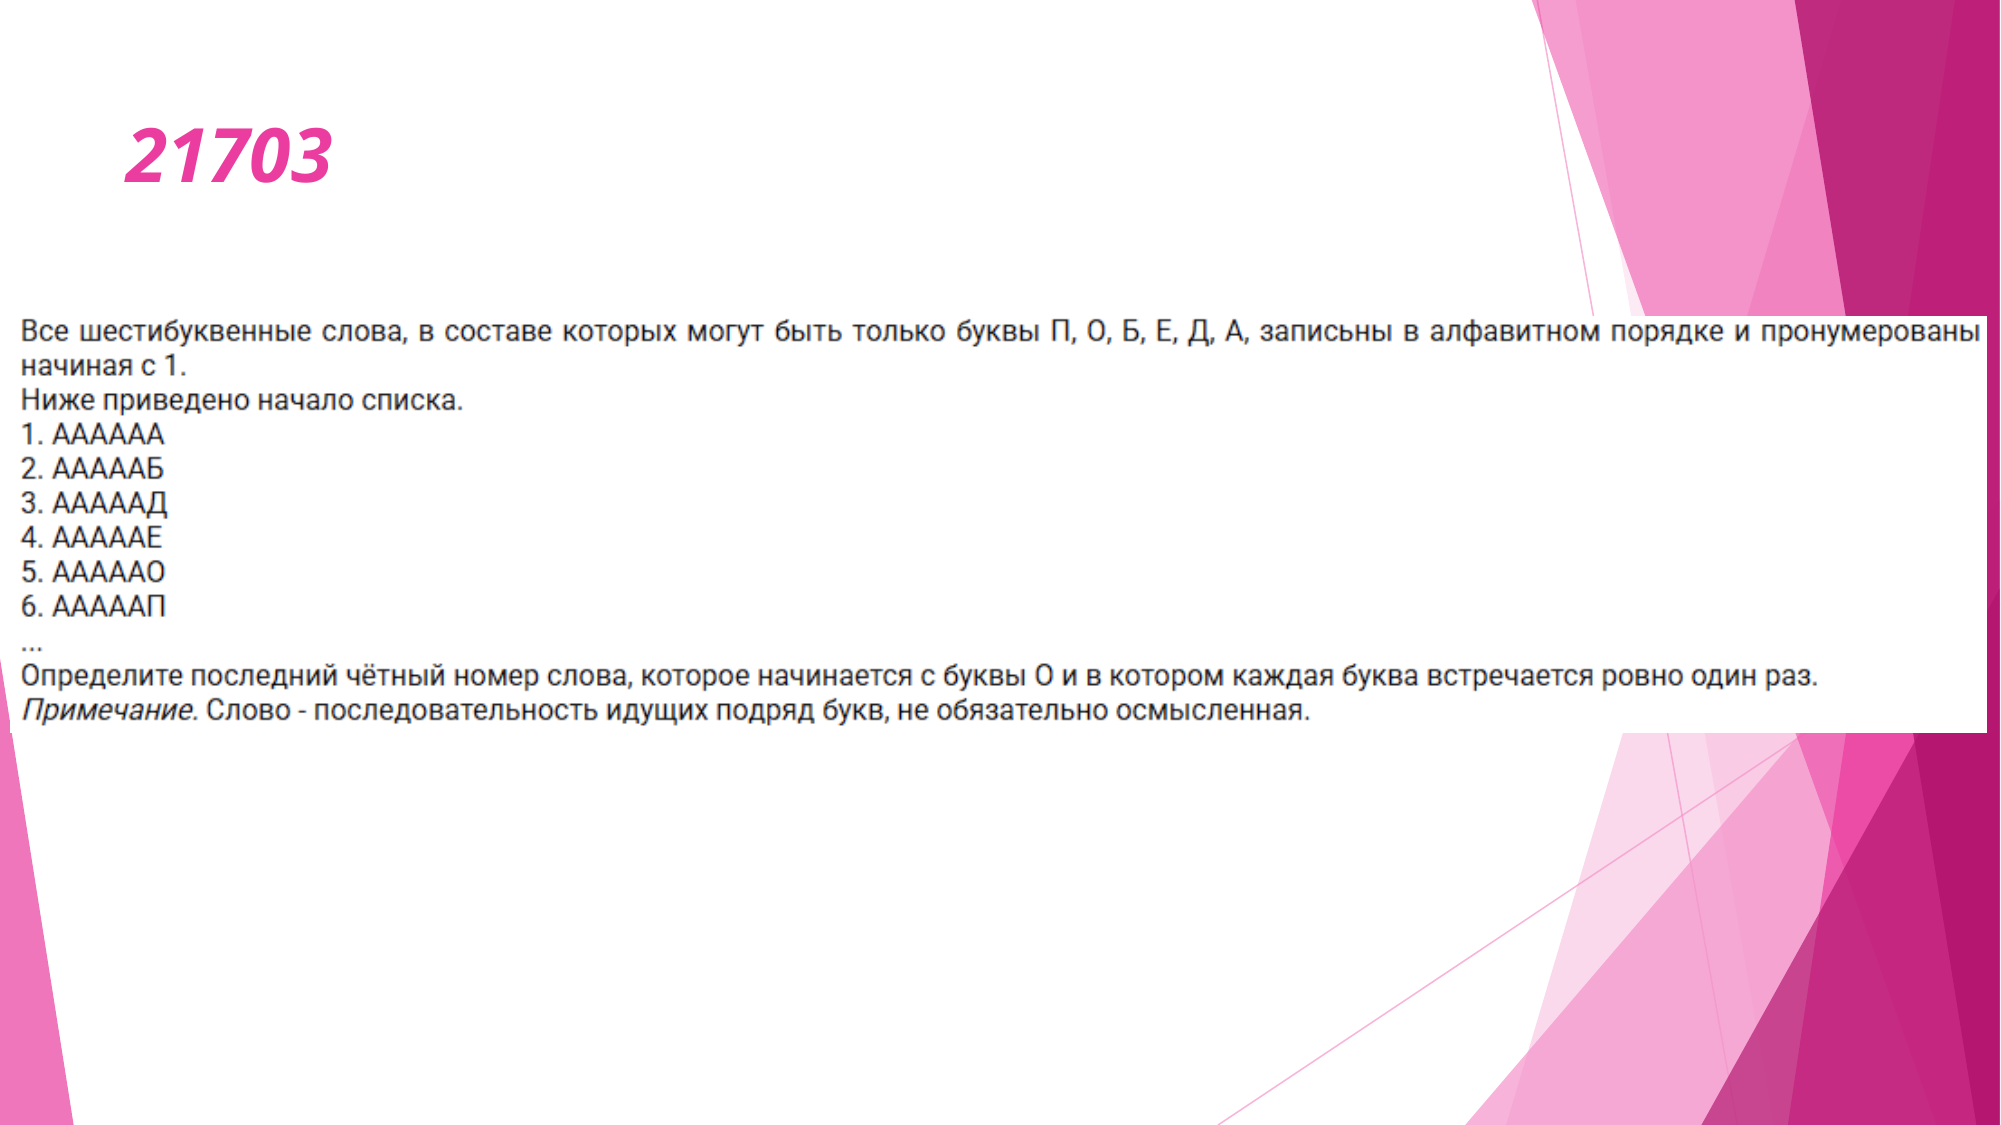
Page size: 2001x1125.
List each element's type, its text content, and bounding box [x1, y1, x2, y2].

title 21703 [111, 99, 1522, 316]
picture [10, 316, 1987, 733]
